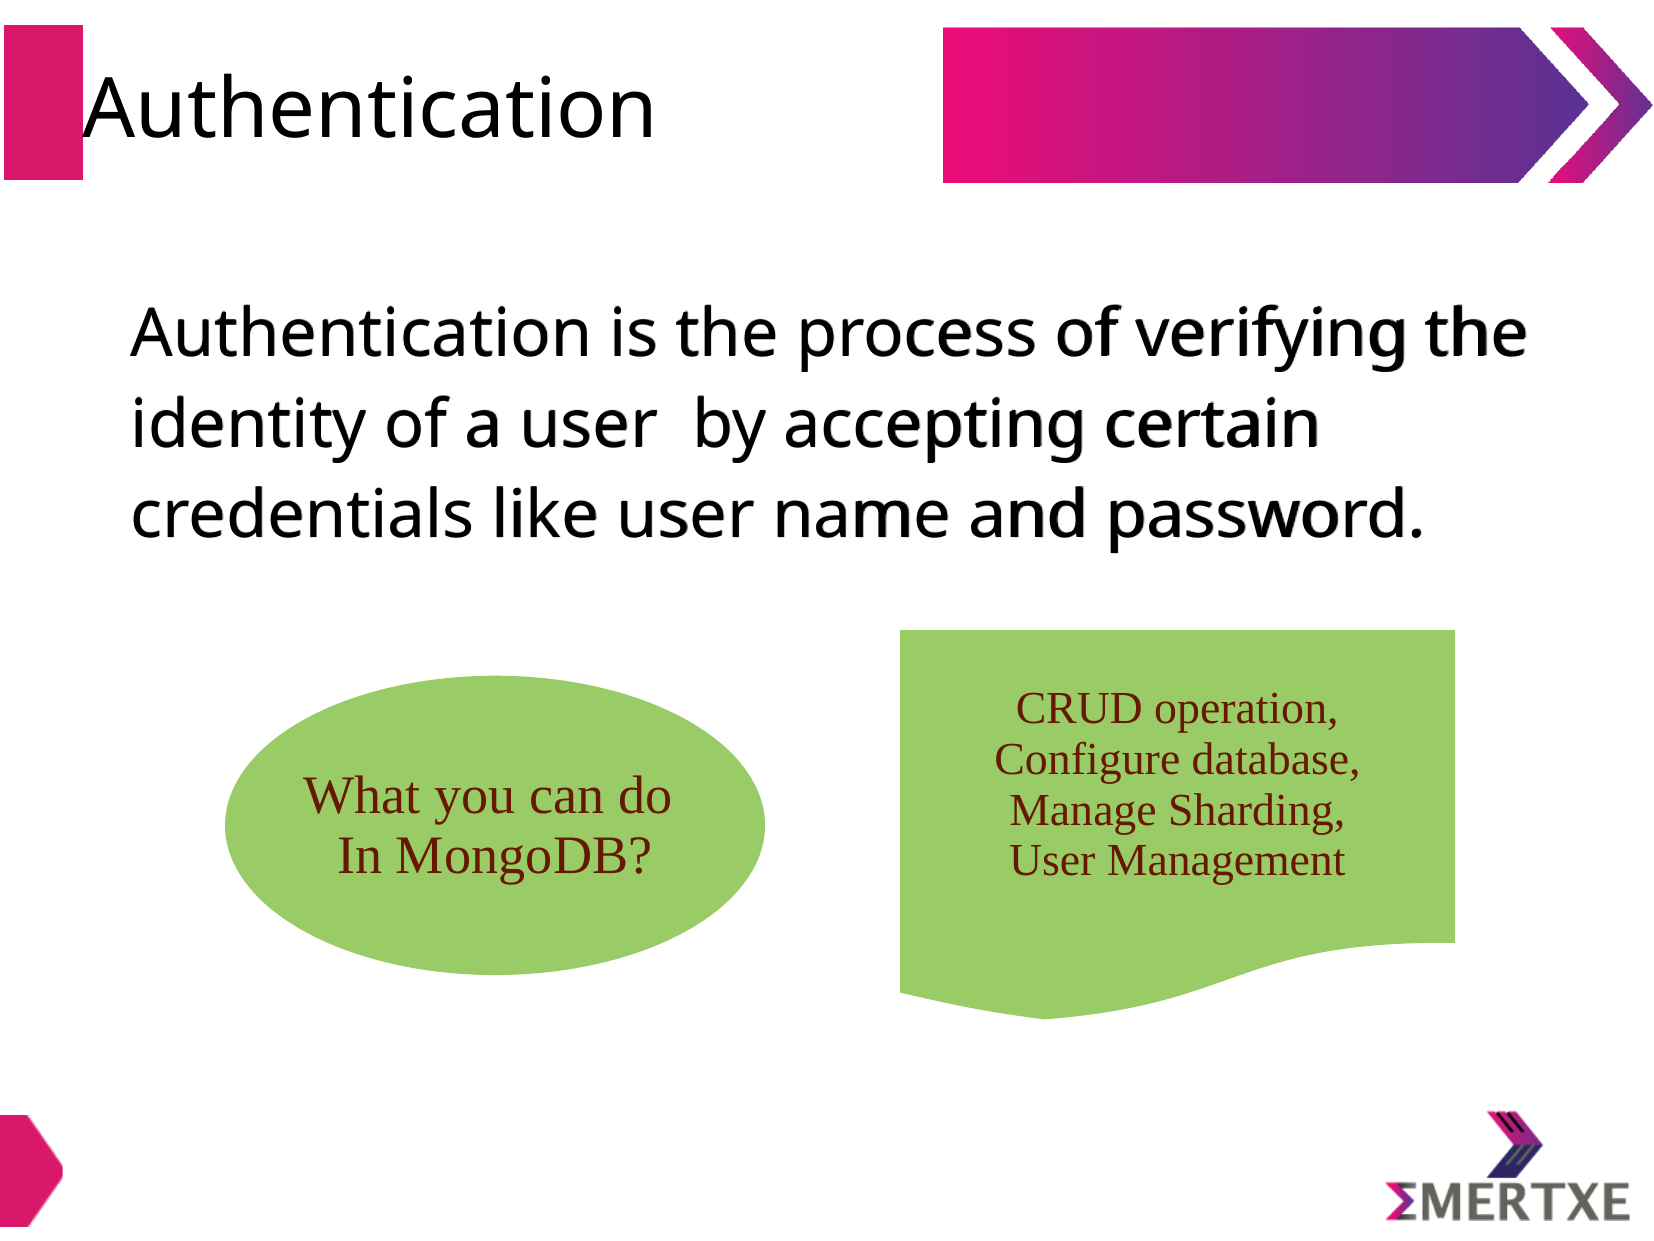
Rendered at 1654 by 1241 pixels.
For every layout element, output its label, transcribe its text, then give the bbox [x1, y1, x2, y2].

picture [1385, 1107, 1631, 1221]
text_box What you can do In MongoDB? [225, 675, 766, 976]
list Authentication is the process of verifying the identity of a user by accepting certain credentials like user name and password. [60, 285, 1549, 1005]
picture [1571, 27, 1653, 183]
title Authentication [82, 2, 1571, 210]
text_box CRUD operation, Configure database, Manage Sharding, User Management [900, 630, 1456, 1020]
